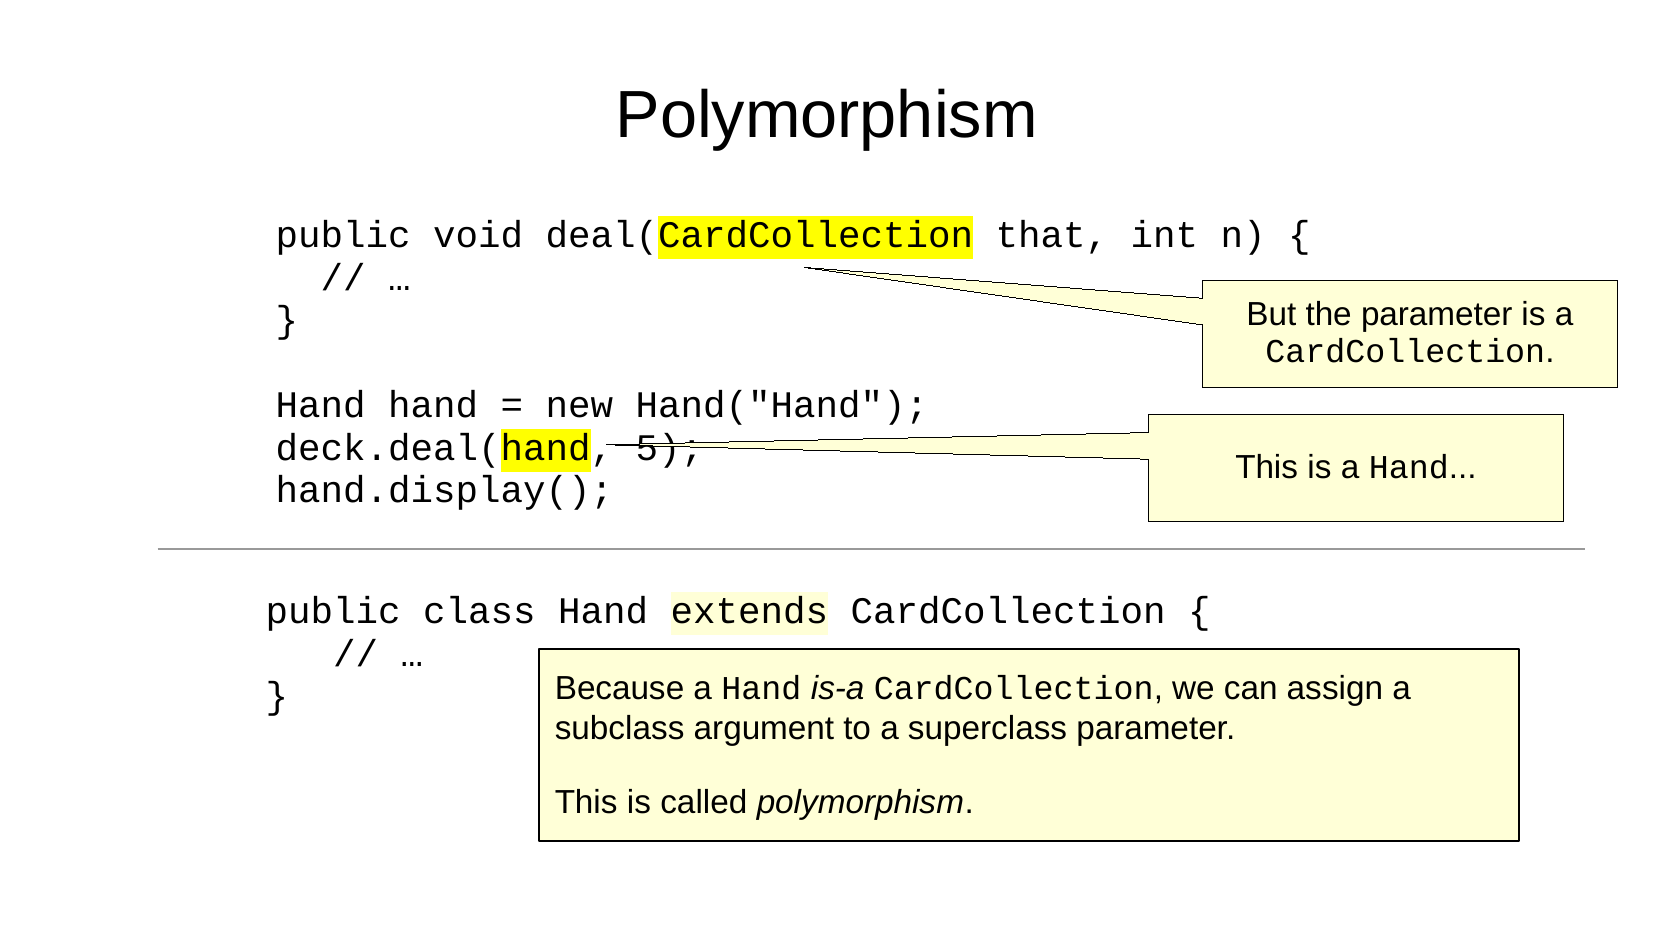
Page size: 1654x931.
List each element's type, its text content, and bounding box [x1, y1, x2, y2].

text_box public class Hand extends CardCollection { // … } [250, 584, 1226, 728]
text_box But the parameter is a CardCollection. [804, 267, 1618, 388]
title Polymorphism [82, 37, 1571, 193]
text_box Because a Hand is-a CardCollection, we can assign a subclass argument to a superclass parameter. This is called polymorphism. [538, 649, 1520, 842]
text_box public void deal(CardCollection that, int n) { // … } Hand hand = new Hand("Hand"); deck.deal(hand, 5); hand.display(); [260, 209, 1326, 522]
text_box This is a Hand... [606, 414, 1564, 522]
